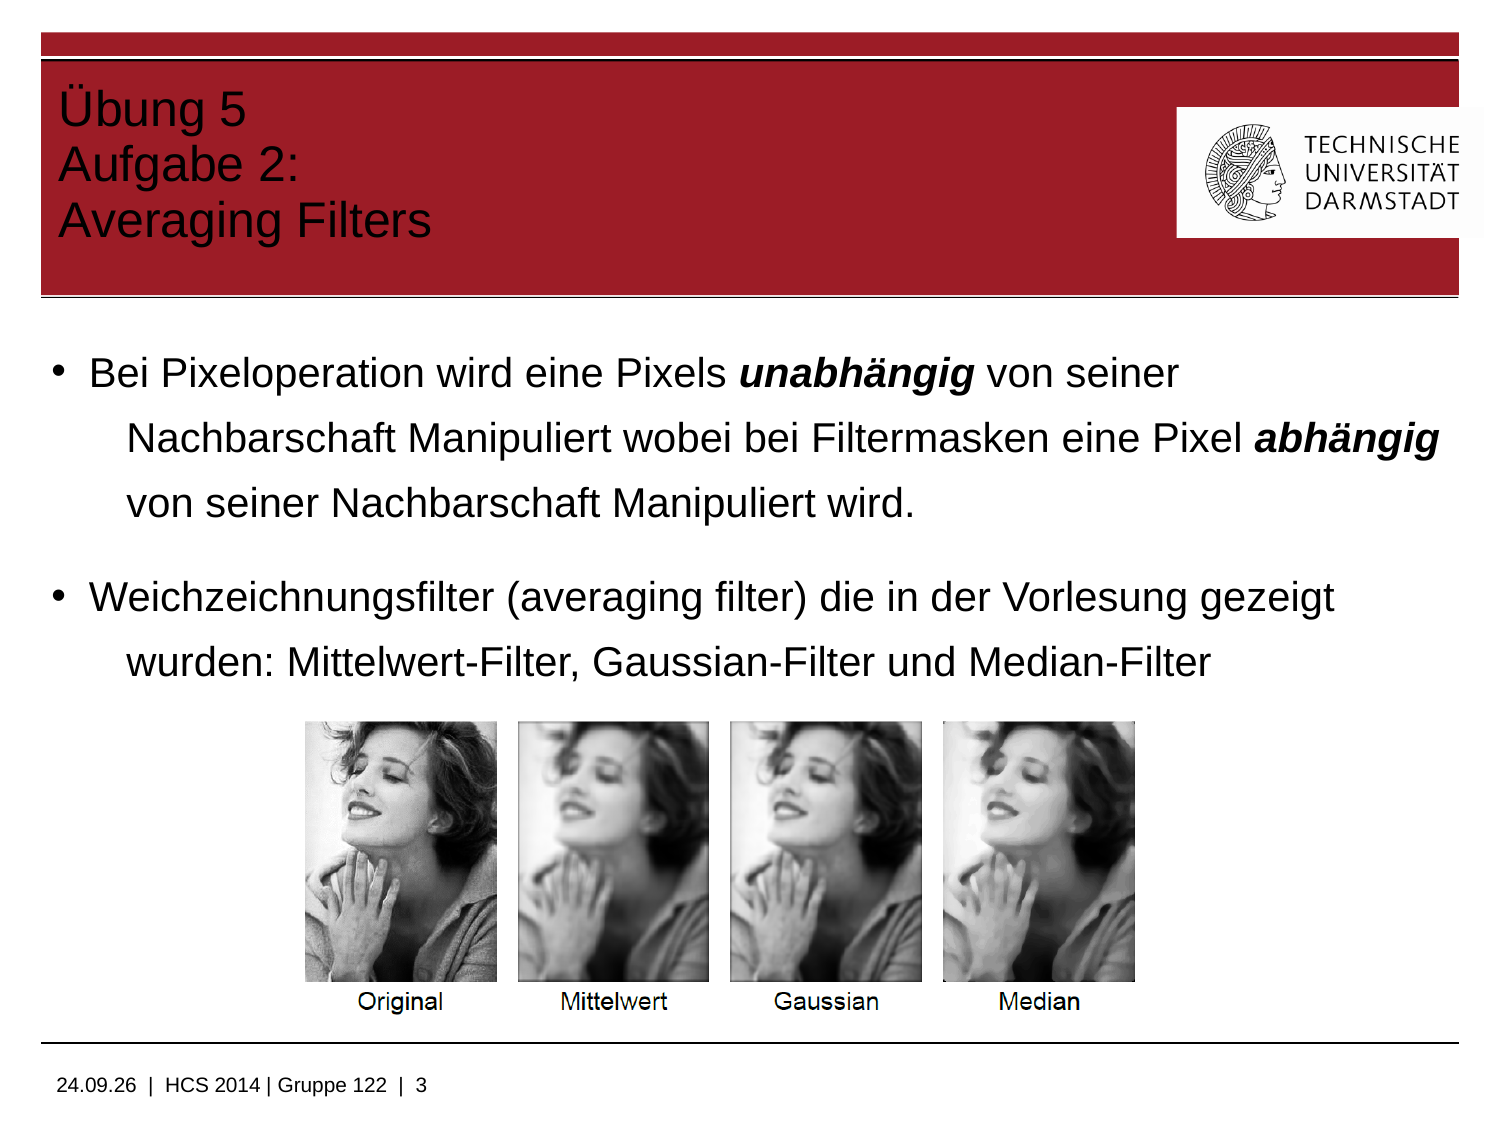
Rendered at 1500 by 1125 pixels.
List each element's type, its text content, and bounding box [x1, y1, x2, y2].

picture [1176, 107, 1484, 238]
picture [292, 708, 1148, 1028]
title Übung 5 Aufgabe 2: Averaging Filters [59, 80, 1149, 249]
text_box Bei Pixeloperation wird eine Pixels unabhängig von seiner Nachbarschaft Manipuliert wobei bei Filtermasken eine Pixel abhängig von seiner Nachbarschaft Manipuliert wird. Weichzeichnungsfilter (averaging filter) die in der Vorlesung gezeigt wurden: Mittelwert-Filter, Gaussian-Filter und Median-Filter [51, 330, 1444, 1028]
